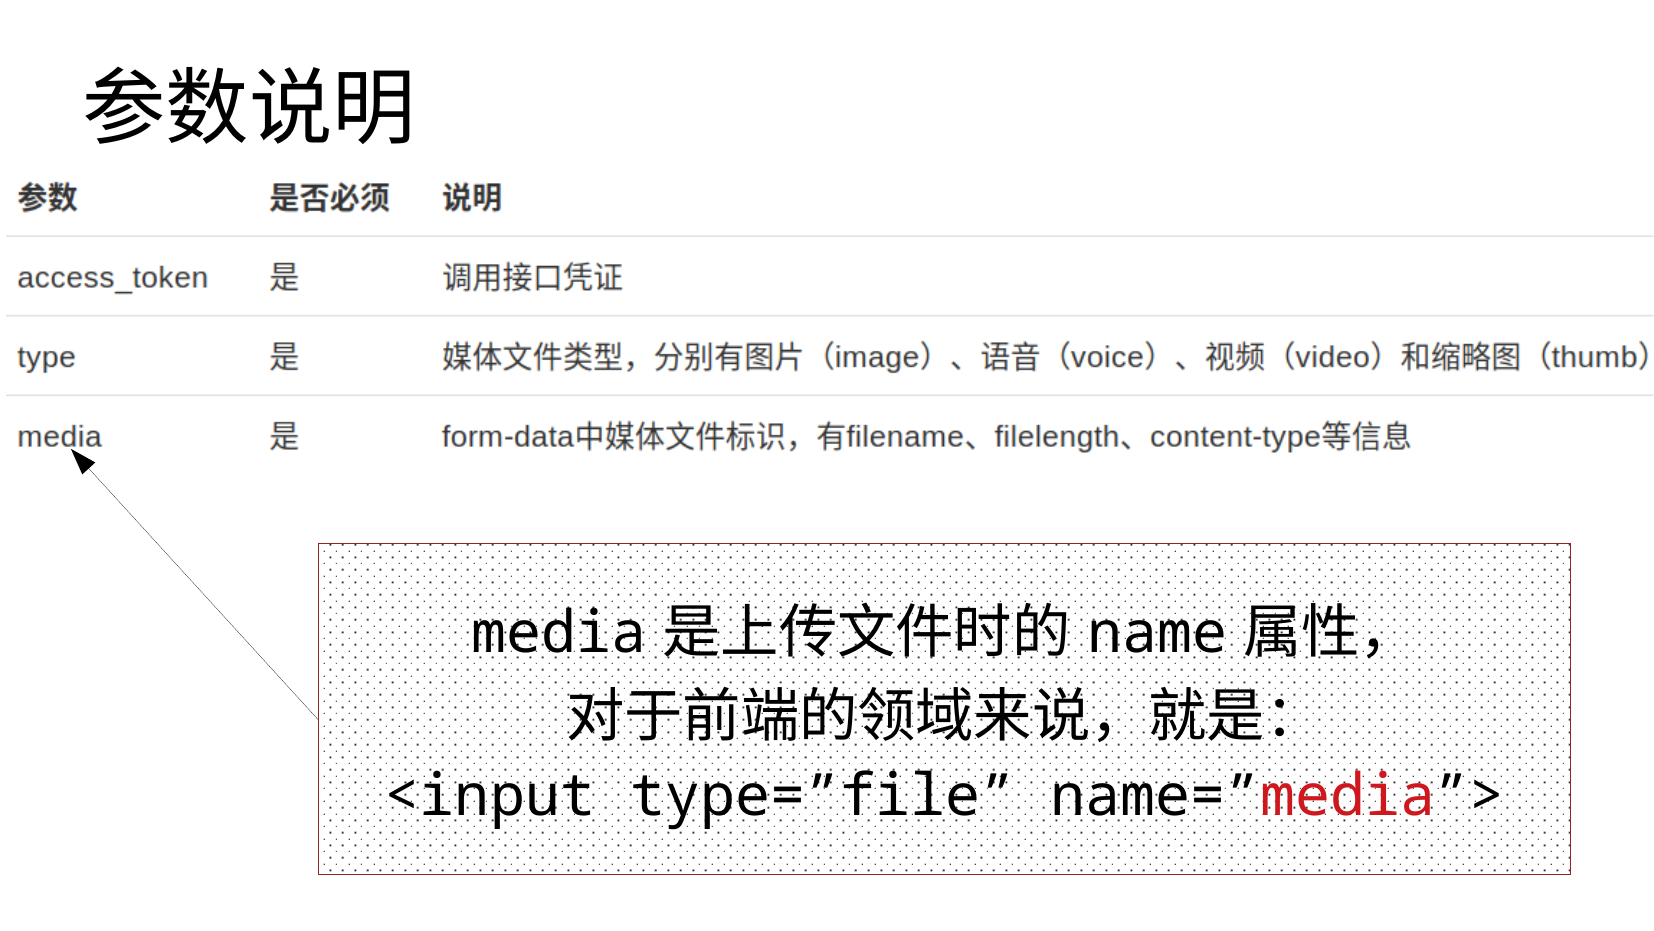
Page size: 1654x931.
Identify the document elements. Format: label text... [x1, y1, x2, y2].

picture [6, 172, 1654, 470]
title 参数说明 [82, 37, 1571, 166]
text_box media是上传文件时的name属性， 对于前端的领域来说，就是： <input type=”file” name=”media”> [318, 543, 1571, 875]
